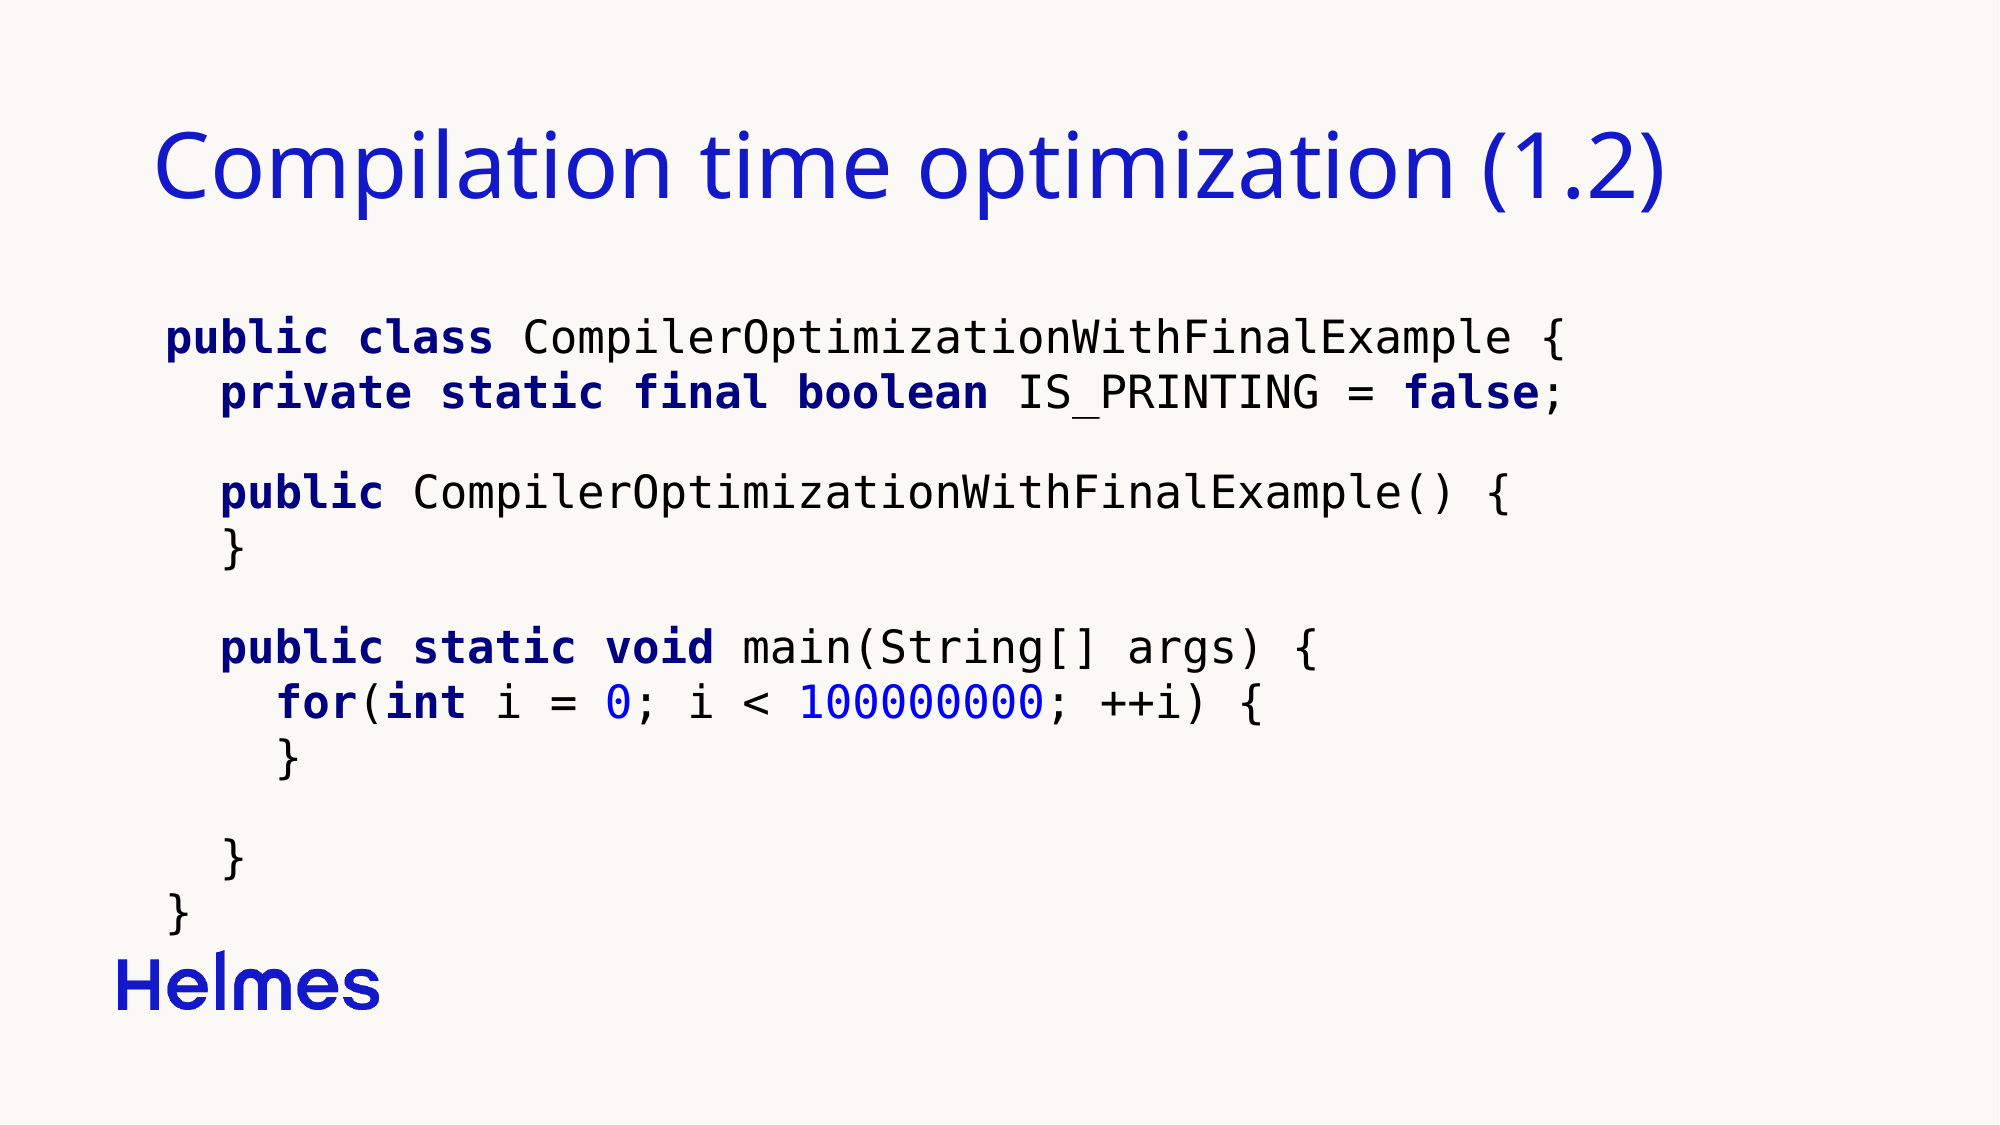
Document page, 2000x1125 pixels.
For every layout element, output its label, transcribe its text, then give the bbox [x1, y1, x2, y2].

picture [118, 950, 379, 1010]
text_box Compilation time optimization (1.2) [137, 59, 1862, 277]
text_box public class CompilerOptimizationWithFinalExample { private static final boolean IS_PRINTING = false; public CompilerOptimizationWithFinalExample() { } public static void main(String[] args) { for(int i = 0; i < 100000000; ++i) { } } } [149, 299, 1815, 954]
